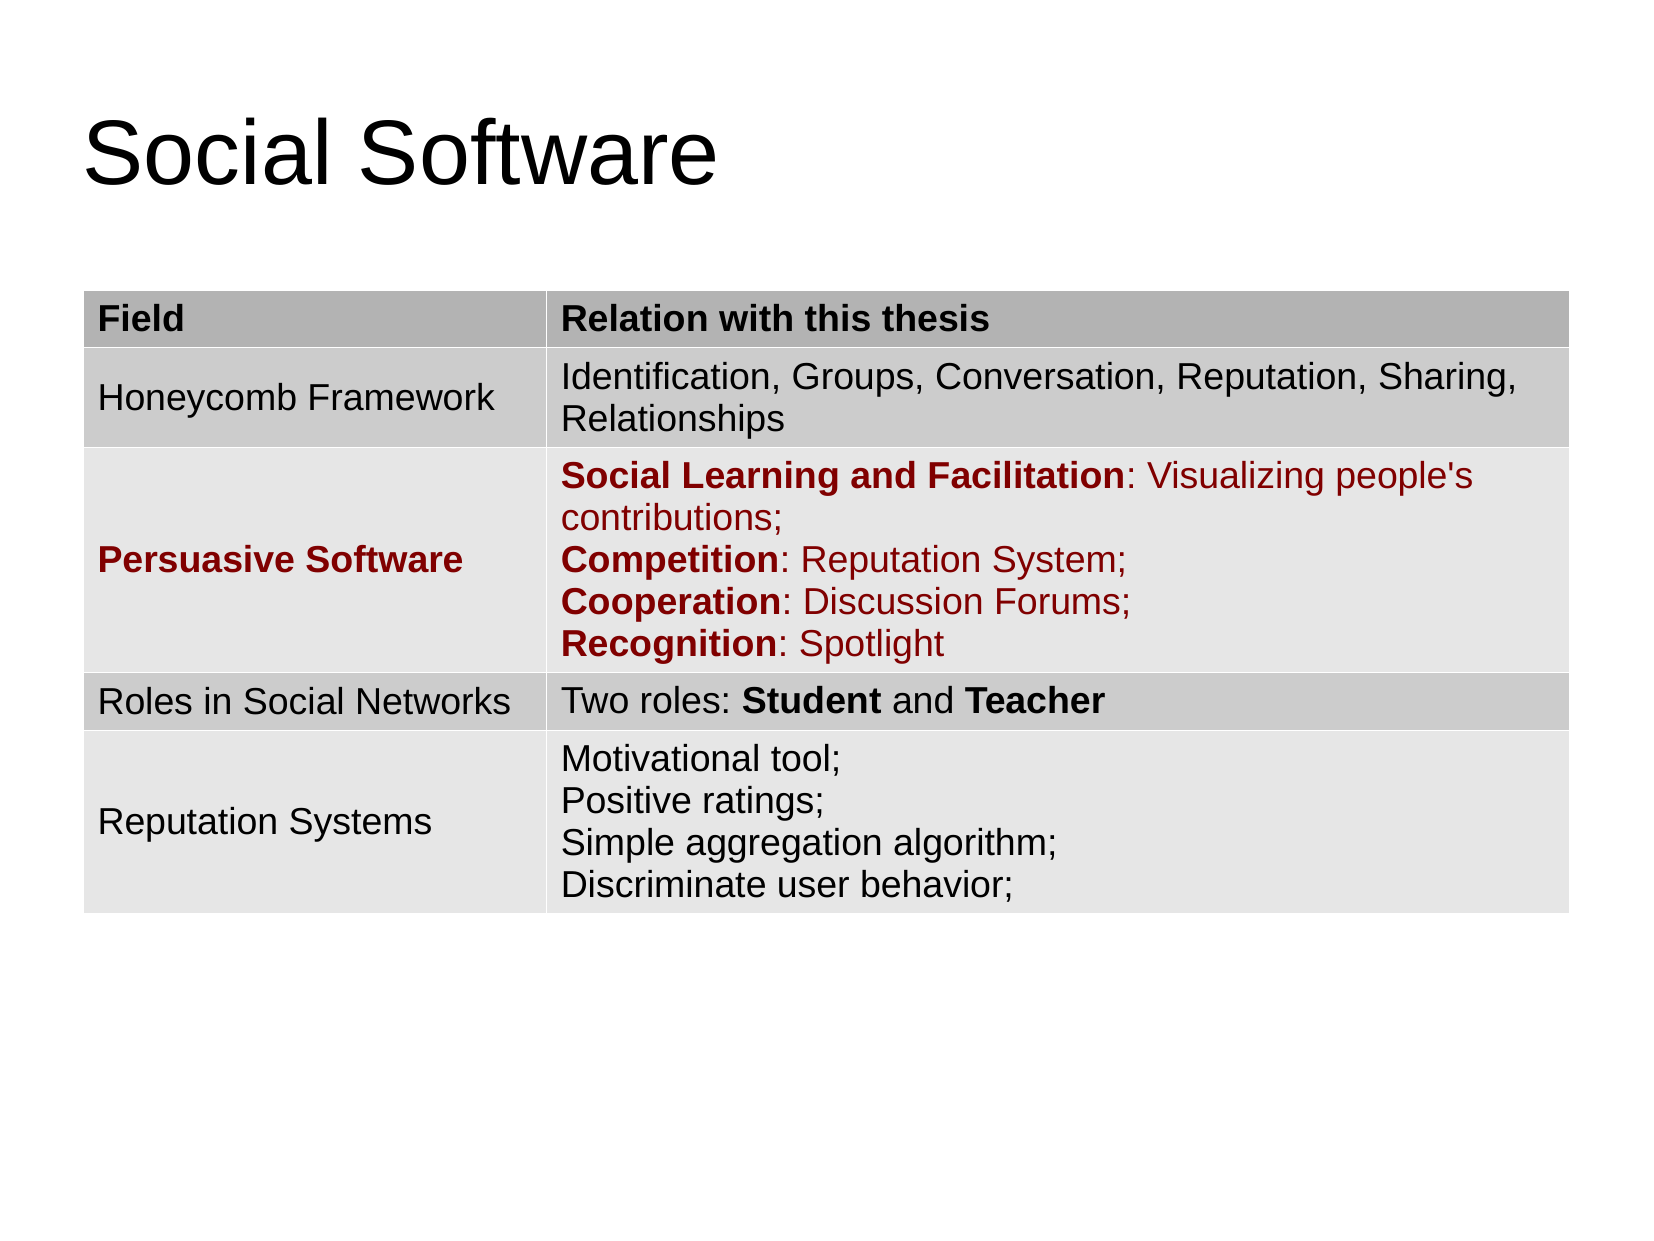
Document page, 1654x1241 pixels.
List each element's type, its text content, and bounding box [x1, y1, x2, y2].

title Social Software [82, 49, 1571, 257]
table_cell Honeycomb Framework [84, 348, 546, 447]
table_header Field [84, 291, 546, 347]
table_cell Social Learning and Facilitation: Visualizing people's contributions; Competition: Reputation System; Cooperation: Discussion Forums; Recognition: Spotlight [547, 448, 1569, 672]
table_cell Motivational tool; Positive ratings; Simple aggregation algorithm; Discriminate user behavior; [547, 731, 1569, 913]
table_cell Identification, Groups, Conversation, Reputation, Sharing, Relationships [547, 348, 1569, 447]
table_header Relation with this thesis [547, 291, 1569, 347]
table_cell Reputation Systems [84, 731, 546, 913]
table_cell Roles in Social Networks [84, 673, 546, 730]
table_cell Two roles: Student and Teacher [547, 673, 1569, 730]
table_cell Persuasive Software [84, 448, 546, 672]
